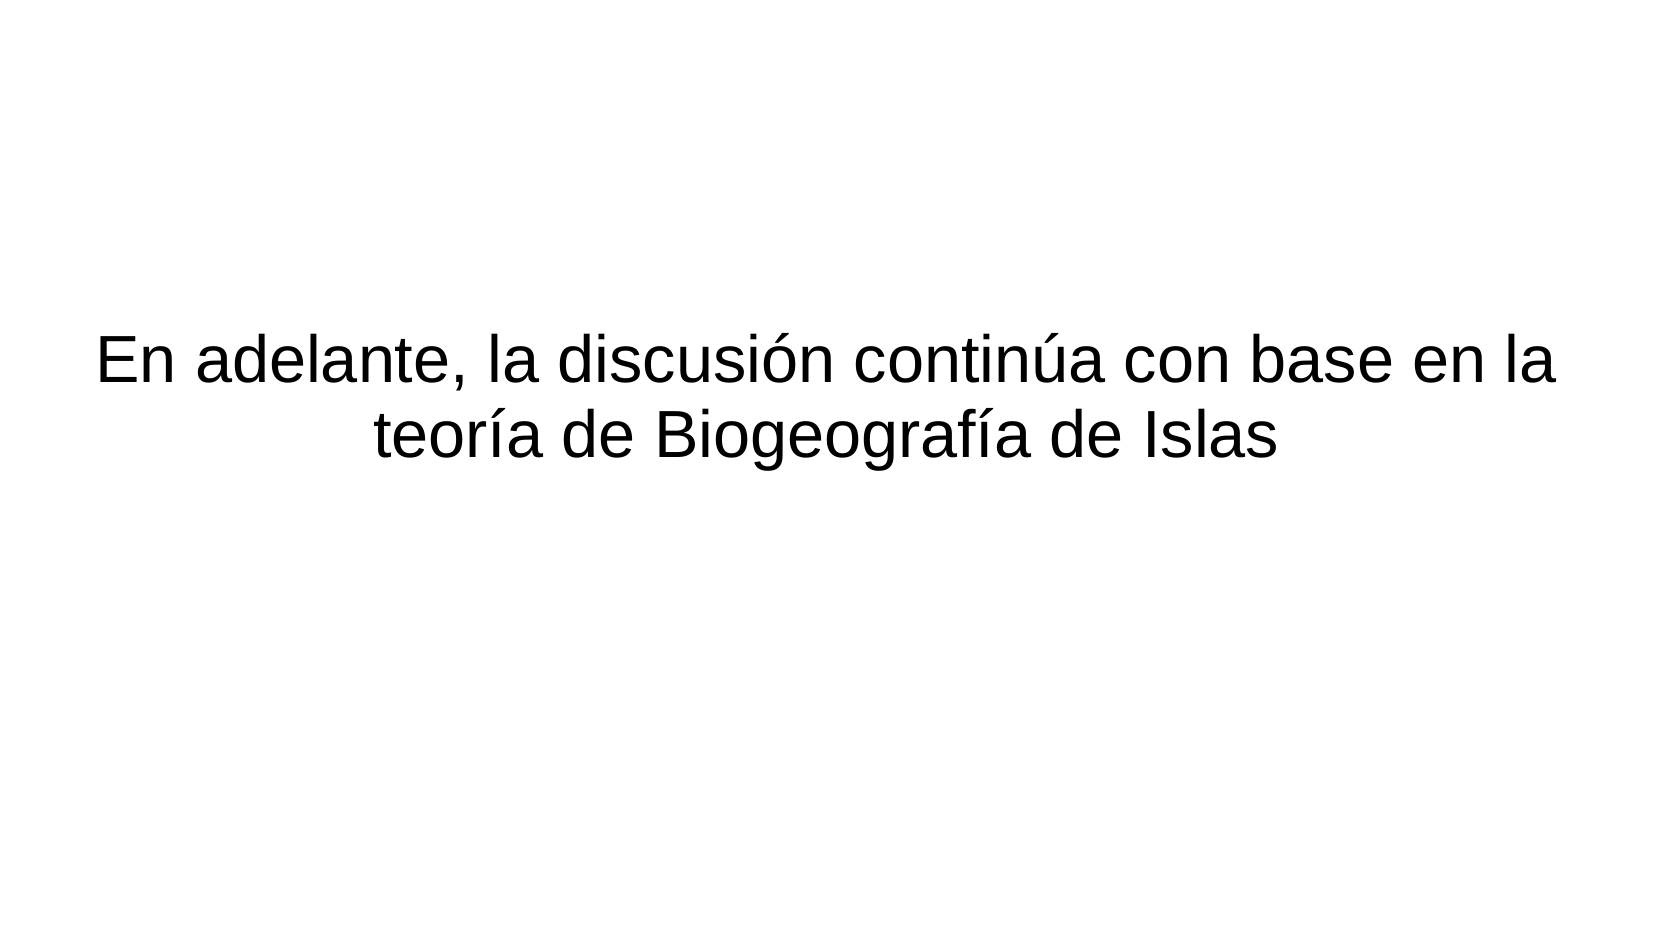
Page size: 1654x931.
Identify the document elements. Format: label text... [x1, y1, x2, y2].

subtitle En adelante, la discusión continúa con base en la teoría de Biogeografía de Islas [82, 37, 1571, 757]
